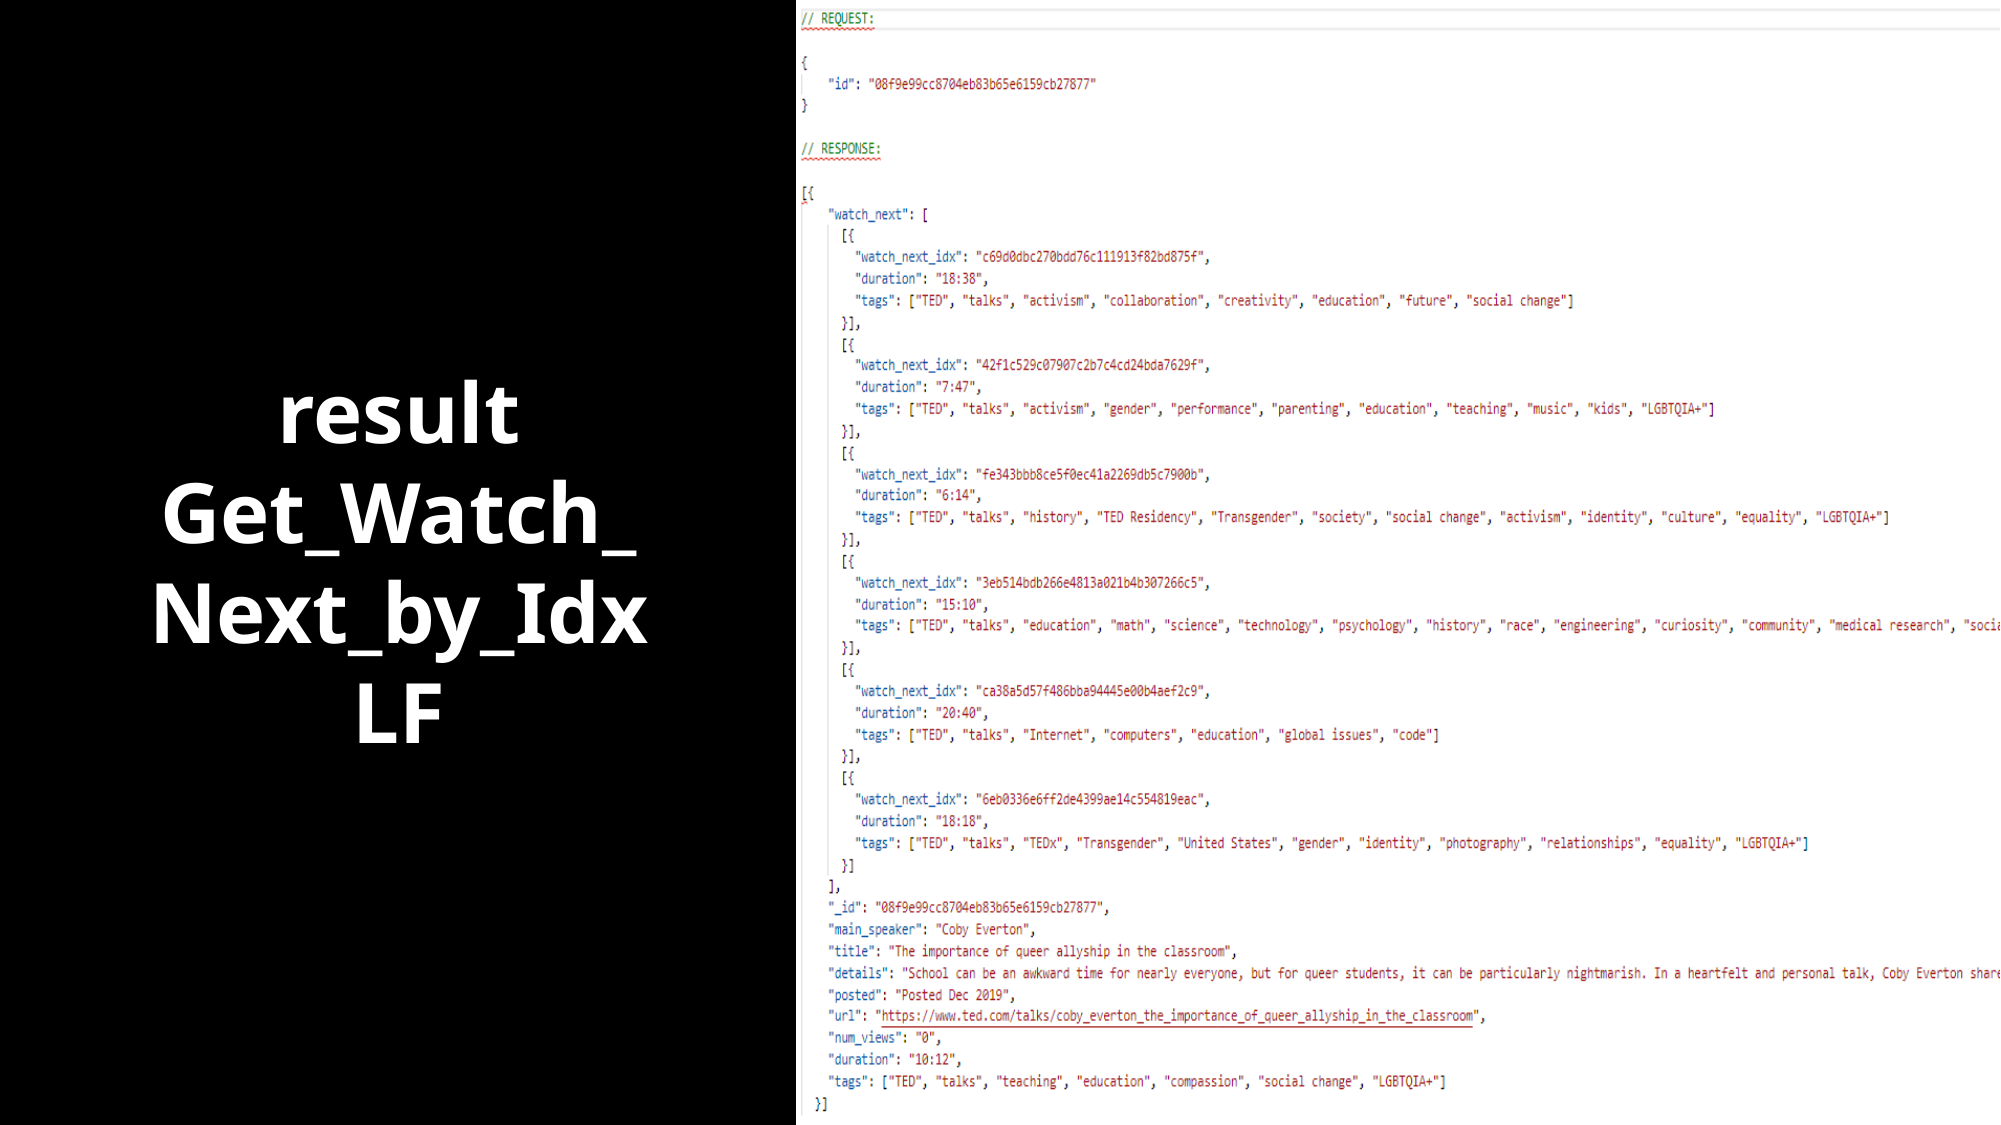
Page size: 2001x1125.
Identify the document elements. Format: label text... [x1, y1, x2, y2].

text_box result Get_Watch_Next_by_Idx LF [111, 345, 687, 776]
picture [796, 0, 2000, 1125]
